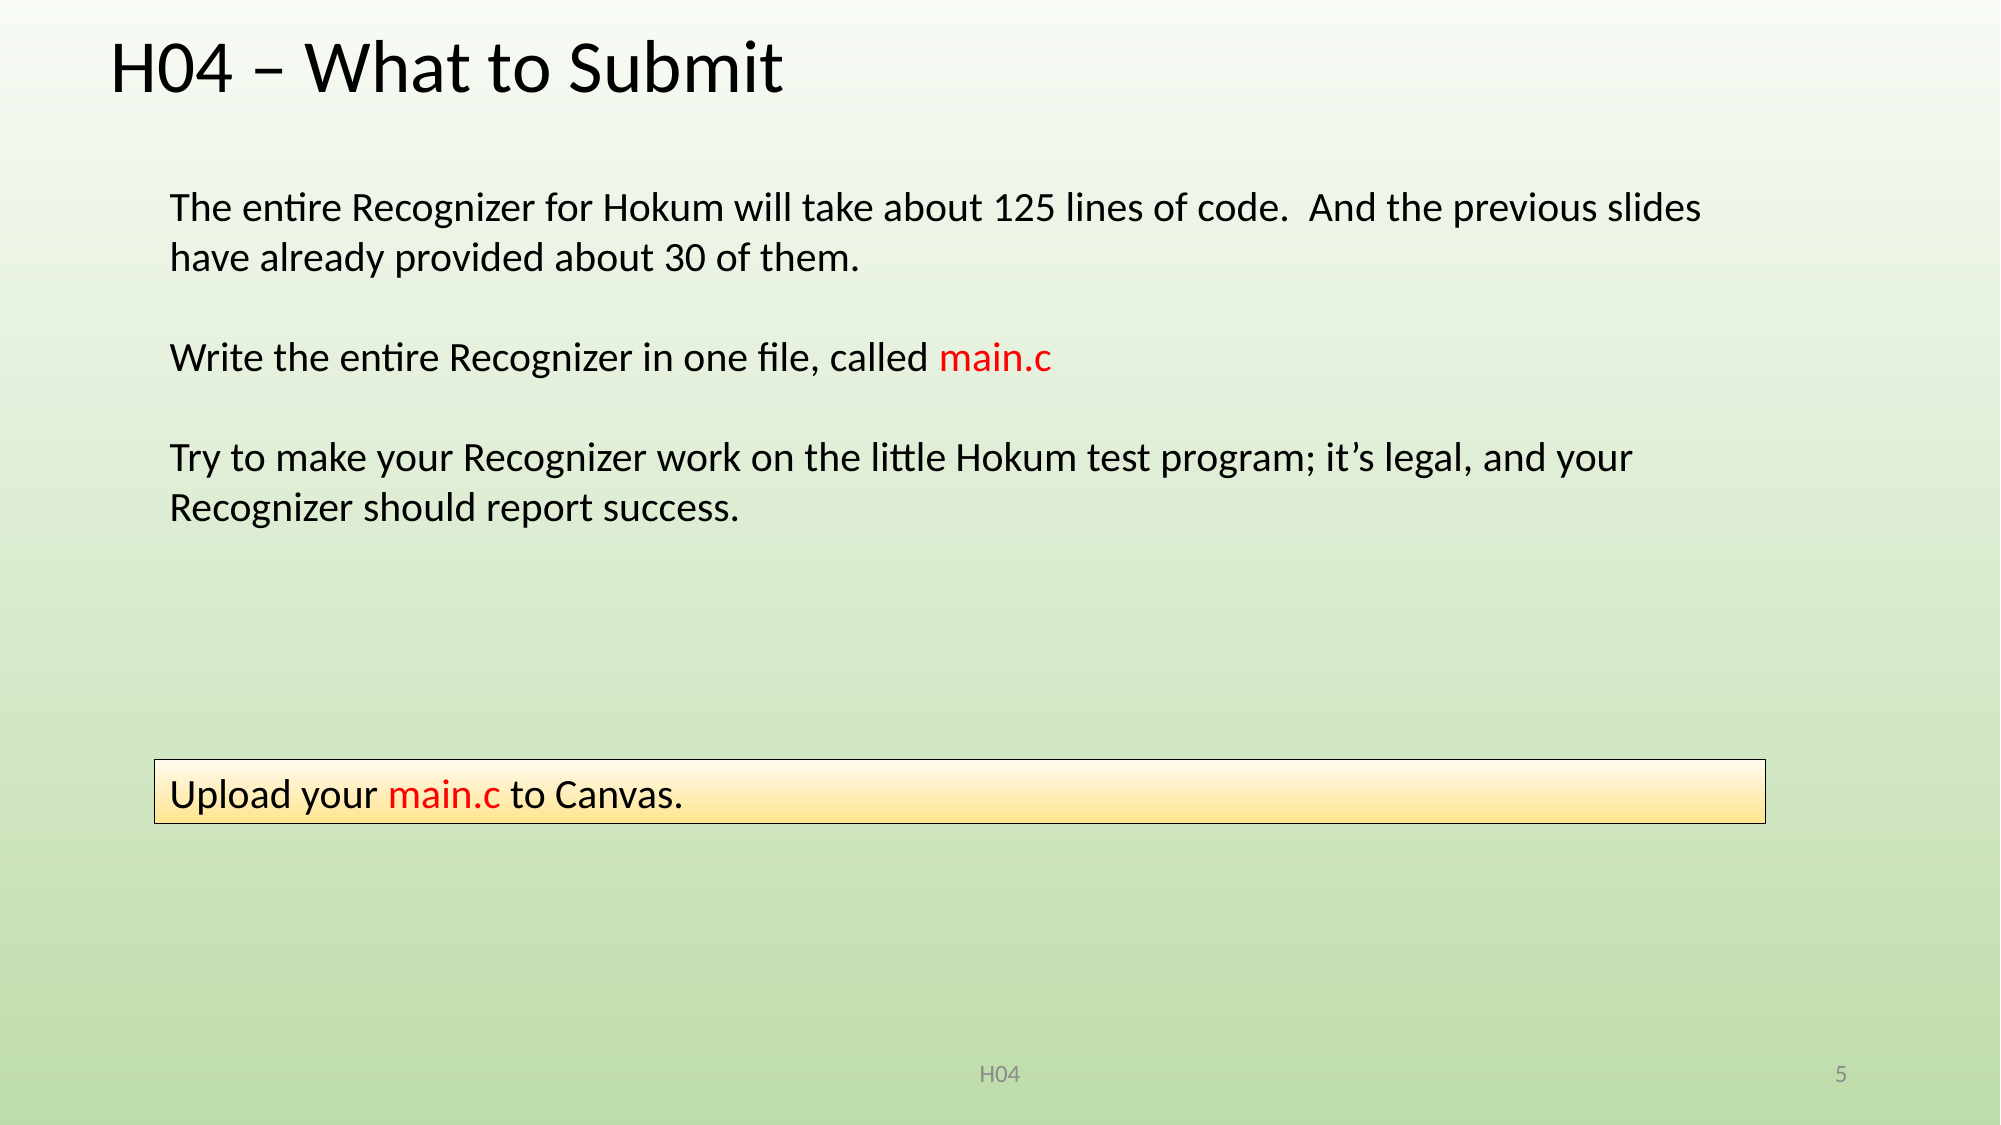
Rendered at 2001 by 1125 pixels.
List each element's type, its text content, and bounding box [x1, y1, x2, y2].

footer H04 [662, 1042, 1338, 1103]
text_box The entire Recognizer for Hokum will take about 125 lines of code. And the previous slides have already provided about 30 of them. Write the entire Recognizer in one file, called main.c Try to make your Recognizer work on the little Hokum test program; it’s legal, and your Recognizer should report success. [154, 172, 1766, 538]
slide_number <number> [1412, 1042, 1863, 1103]
text_box Upload your main.c to Canvas. [154, 759, 1766, 824]
text_box H04 – What to Submit [96, 10, 1804, 116]
